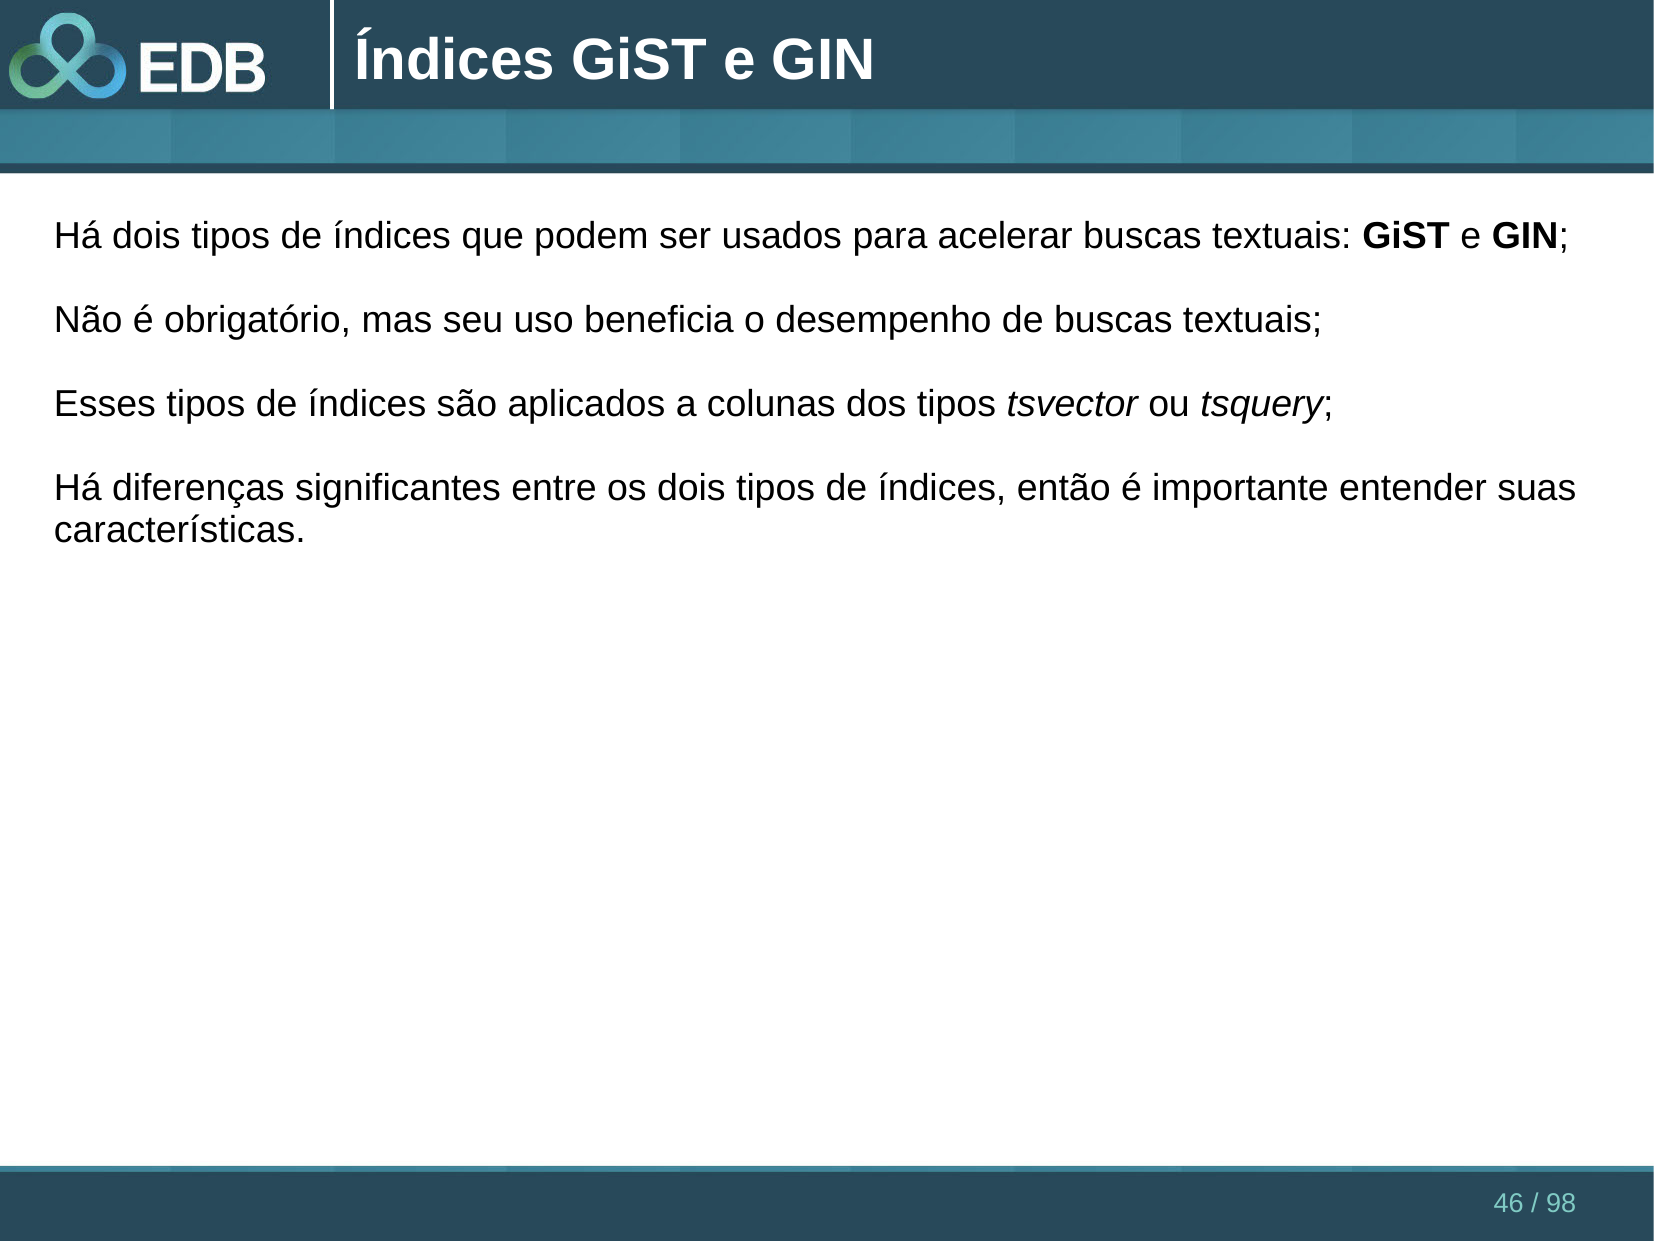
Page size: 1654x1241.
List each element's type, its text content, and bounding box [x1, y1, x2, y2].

title Índices GiST e GIN [354, 0, 1625, 125]
picture [0, 0, 1654, 1241]
text_box Há dois tipos de índices que podem ser usados para acelerar buscas textuais: GiST e GIN; Não é obrigatório, mas seu uso beneficia o desempenho de buscas textuais; Esses tipos de índices são aplicados a colunas dos tipos tsvector ou tsquery; Há diferenças significantes entre os dois tipos de índices, então é importante entender suas características. [39, 206, 1595, 612]
